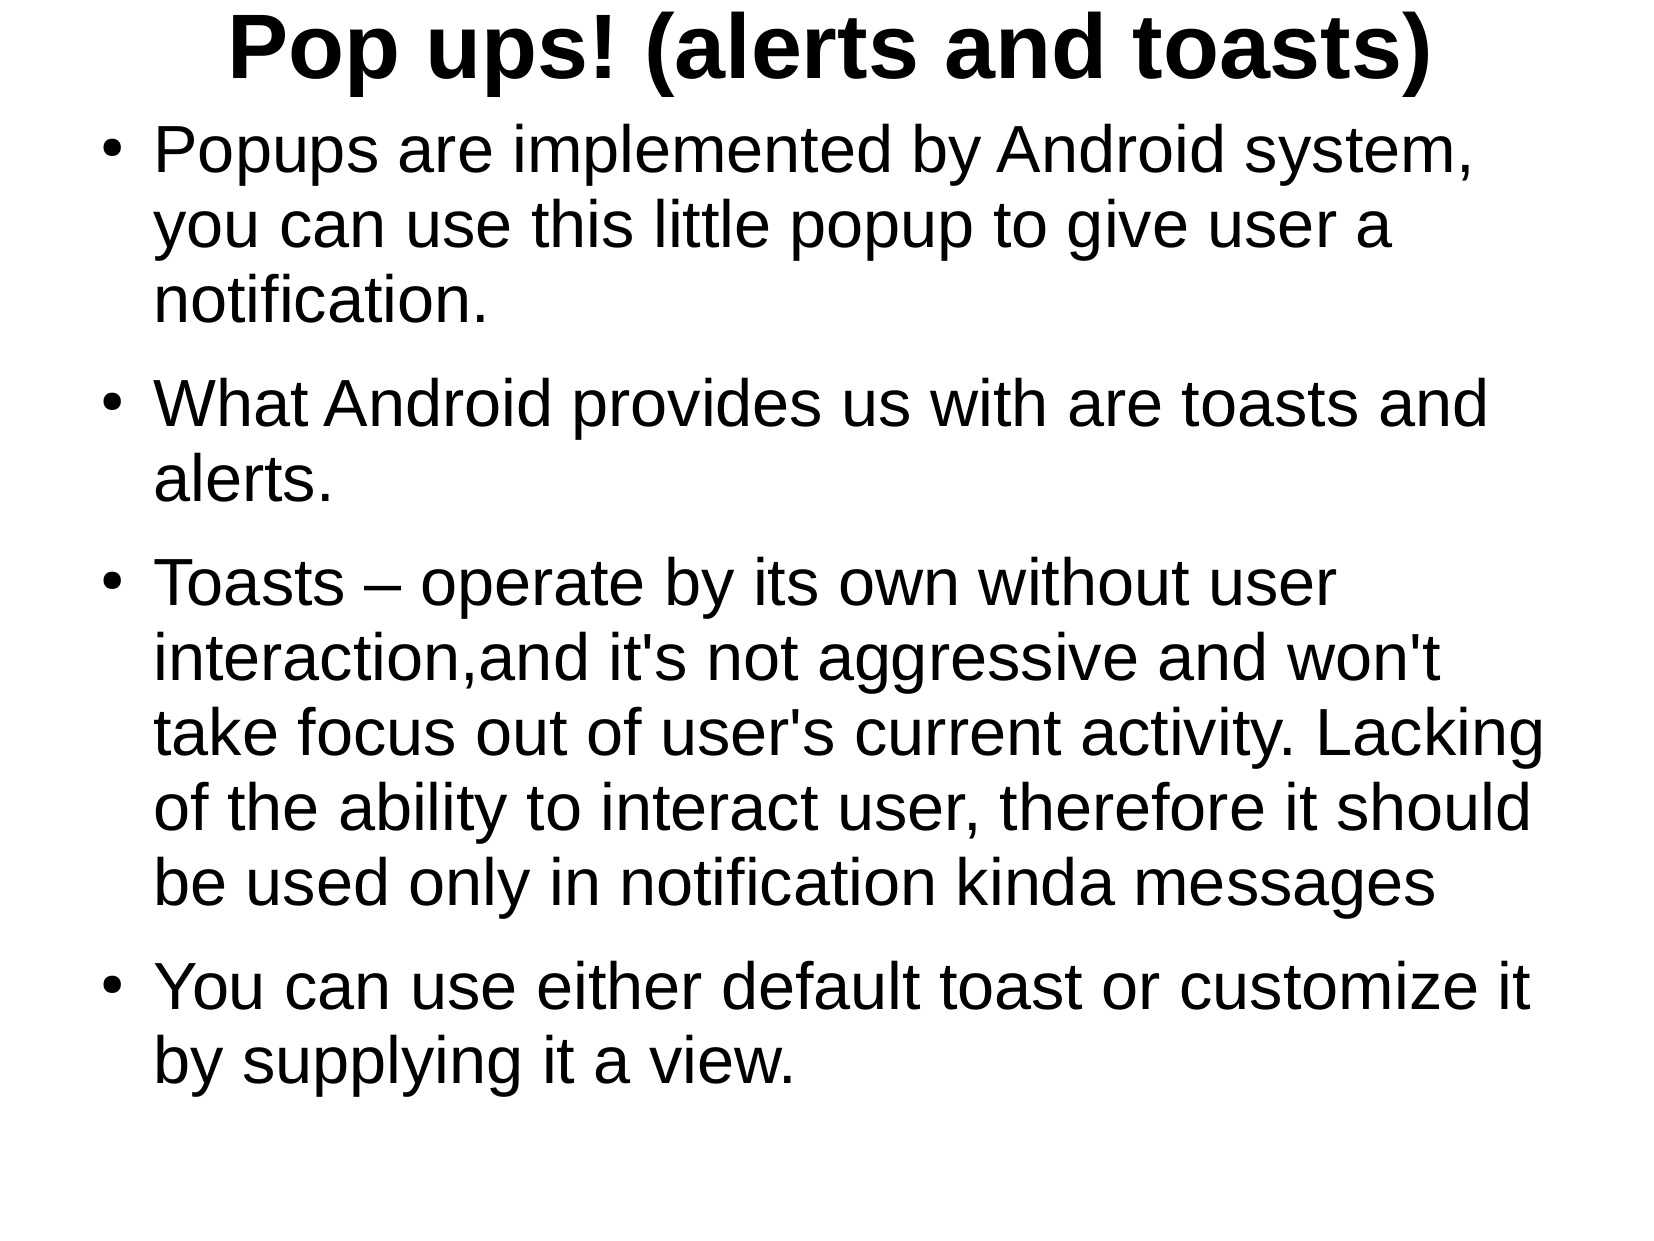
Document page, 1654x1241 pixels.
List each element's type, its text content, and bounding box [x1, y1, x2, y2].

list Popups are implemented by Android system, you can use this little popup to give user a notification. What Android provides us with are toasts and alerts. Toasts – operate by its own without user interaction,and it's not aggressive and won't take focus out of user's current activity. Lacking of the ability to interact user, therefore it should be used only in notification kinda messages You can use either default toast or customize it by supplying it a view. [82, 112, 1571, 1201]
title Pop ups! (alerts and toasts) [86, 0, 1576, 151]
